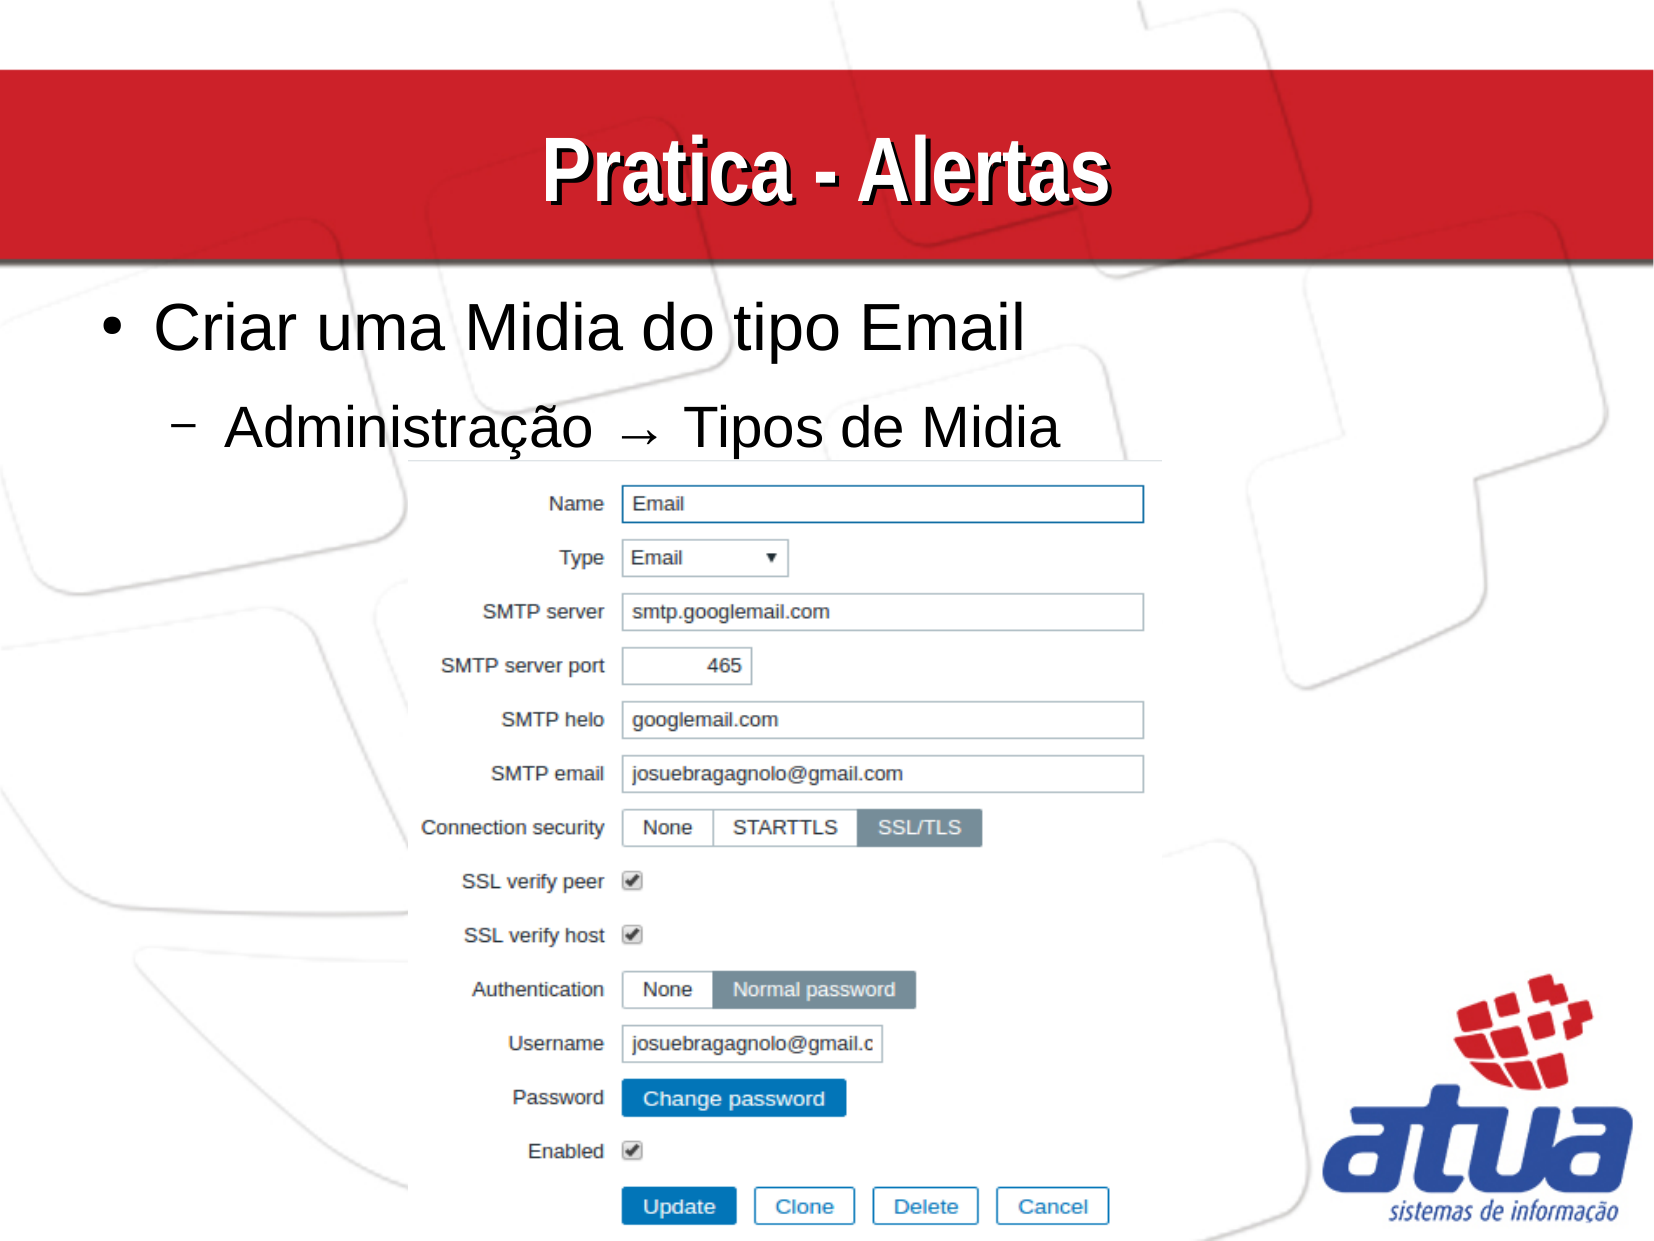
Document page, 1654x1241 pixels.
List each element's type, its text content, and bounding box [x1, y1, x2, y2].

list Criar uma Midia do tipo Email Administração → Tipos de Midia [82, 290, 1538, 1010]
title Pratica - Alertas [82, 64, 1571, 272]
picture [0, 0, 1654, 1241]
